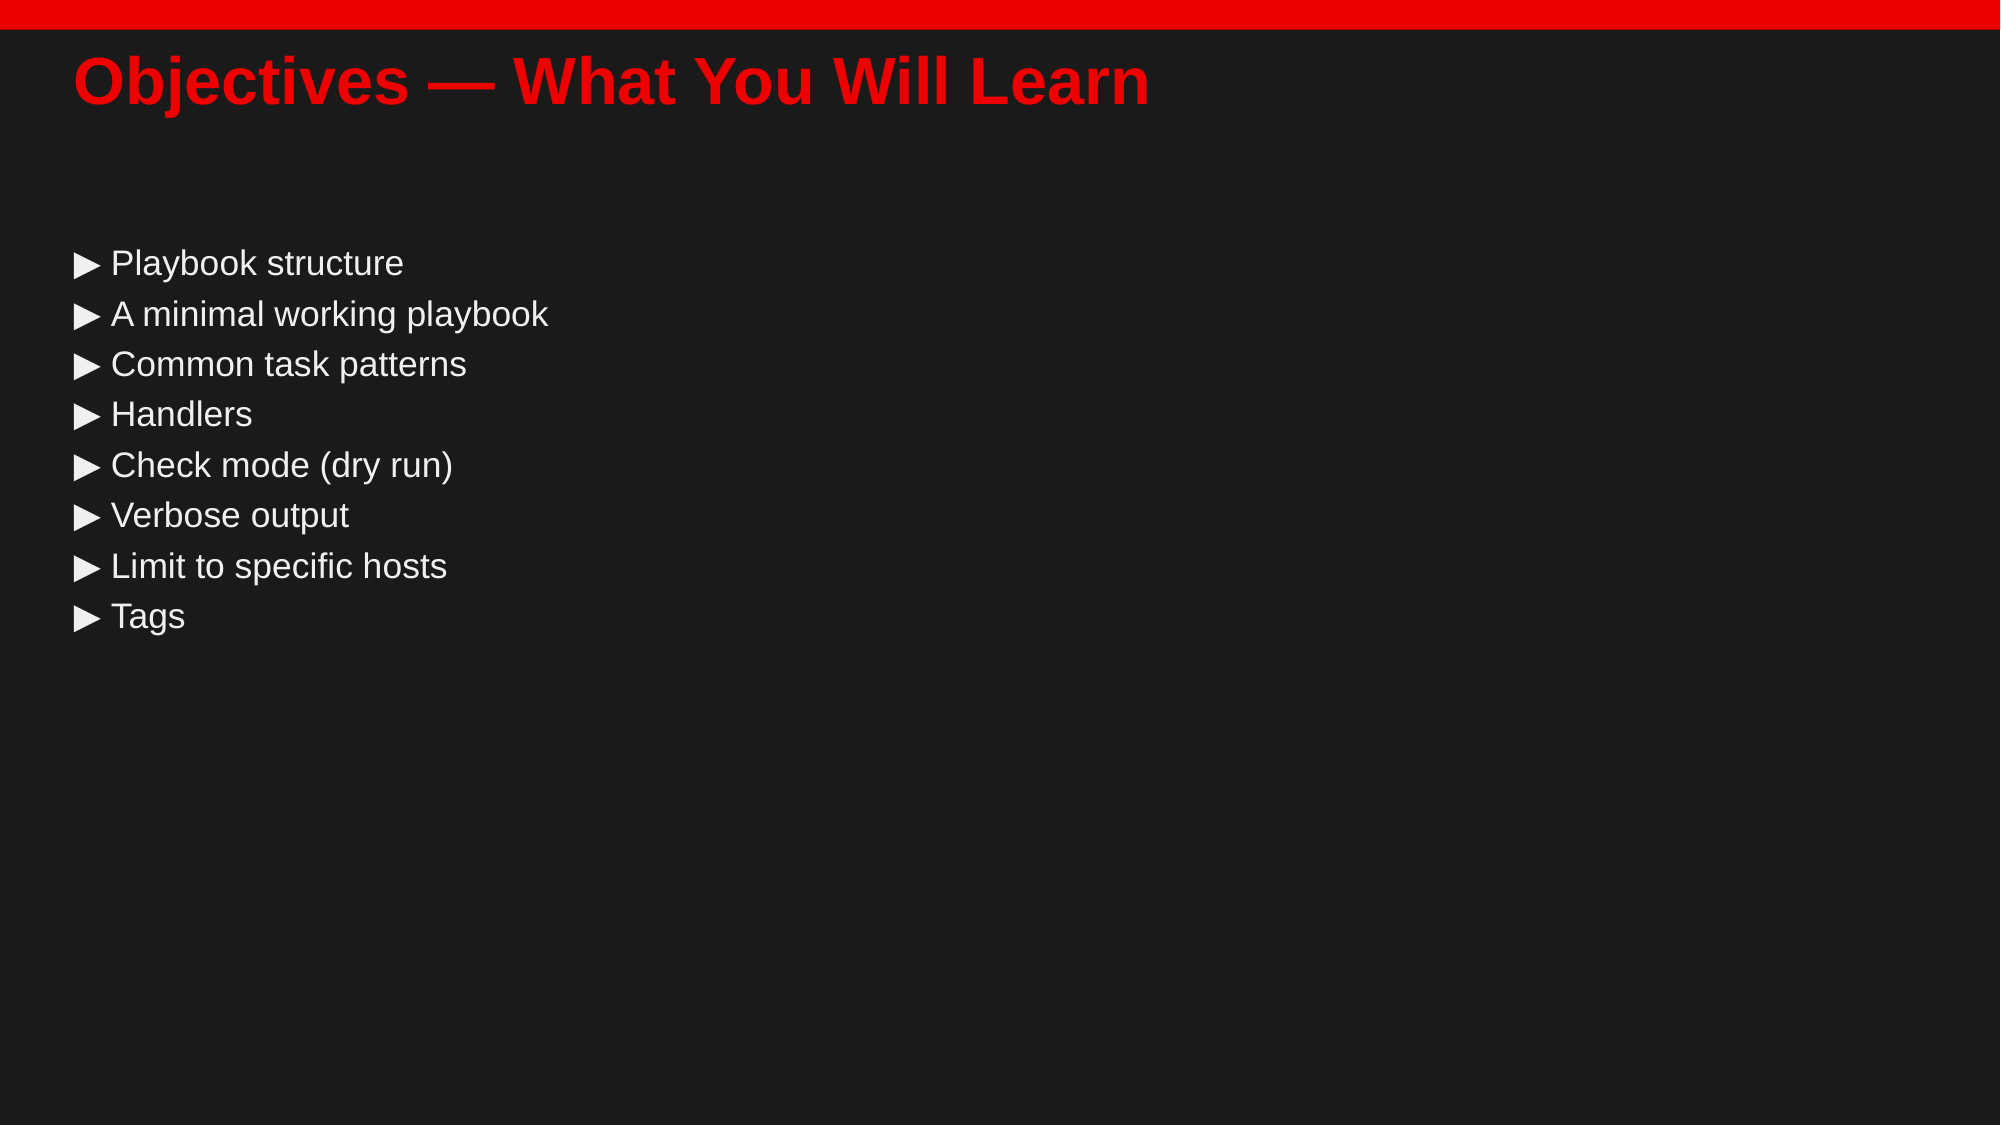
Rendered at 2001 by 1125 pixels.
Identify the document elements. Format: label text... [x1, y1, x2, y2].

text_box [0, 0, 2001, 30]
text_box ▶ Playbook structure ▶ A minimal working playbook ▶ Common task patterns ▶ Handlers ▶ Check mode (dry run) ▶ Verbose output ▶ Limit to specific hosts ▶ Tags [59, 236, 1942, 1037]
text_box Objectives — What You Will Learn [59, 36, 1942, 208]
